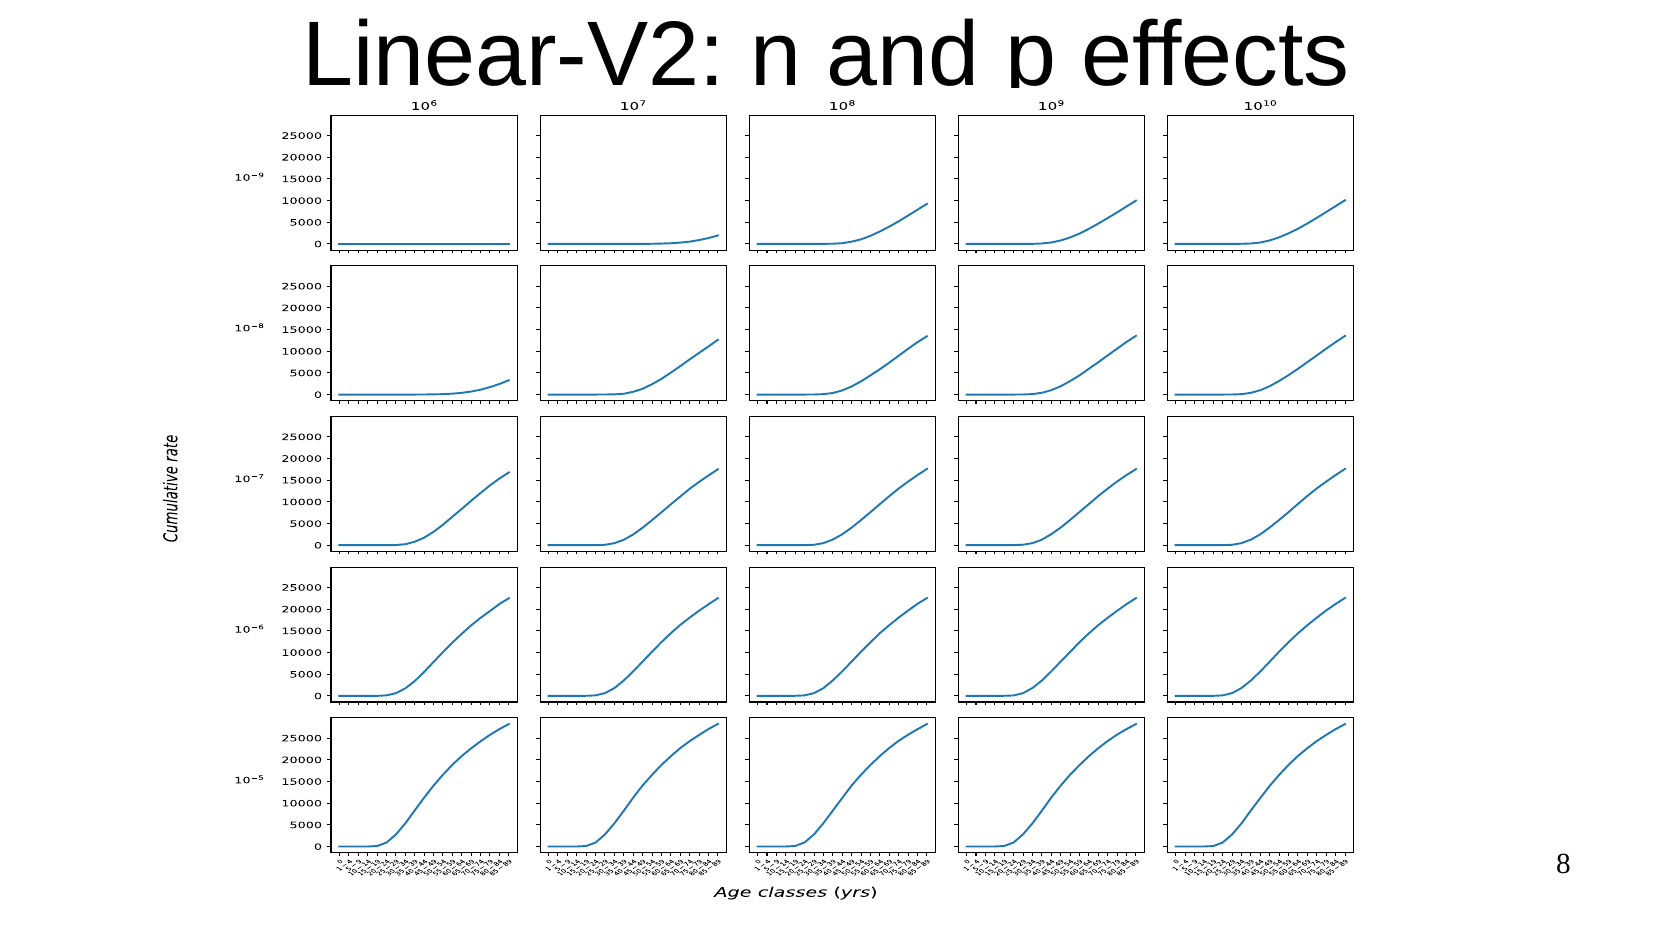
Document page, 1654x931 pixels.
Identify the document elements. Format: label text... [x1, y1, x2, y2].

picture [153, 70, 1371, 917]
title Linear-V2: n and p effects [82, 0, 1571, 132]
